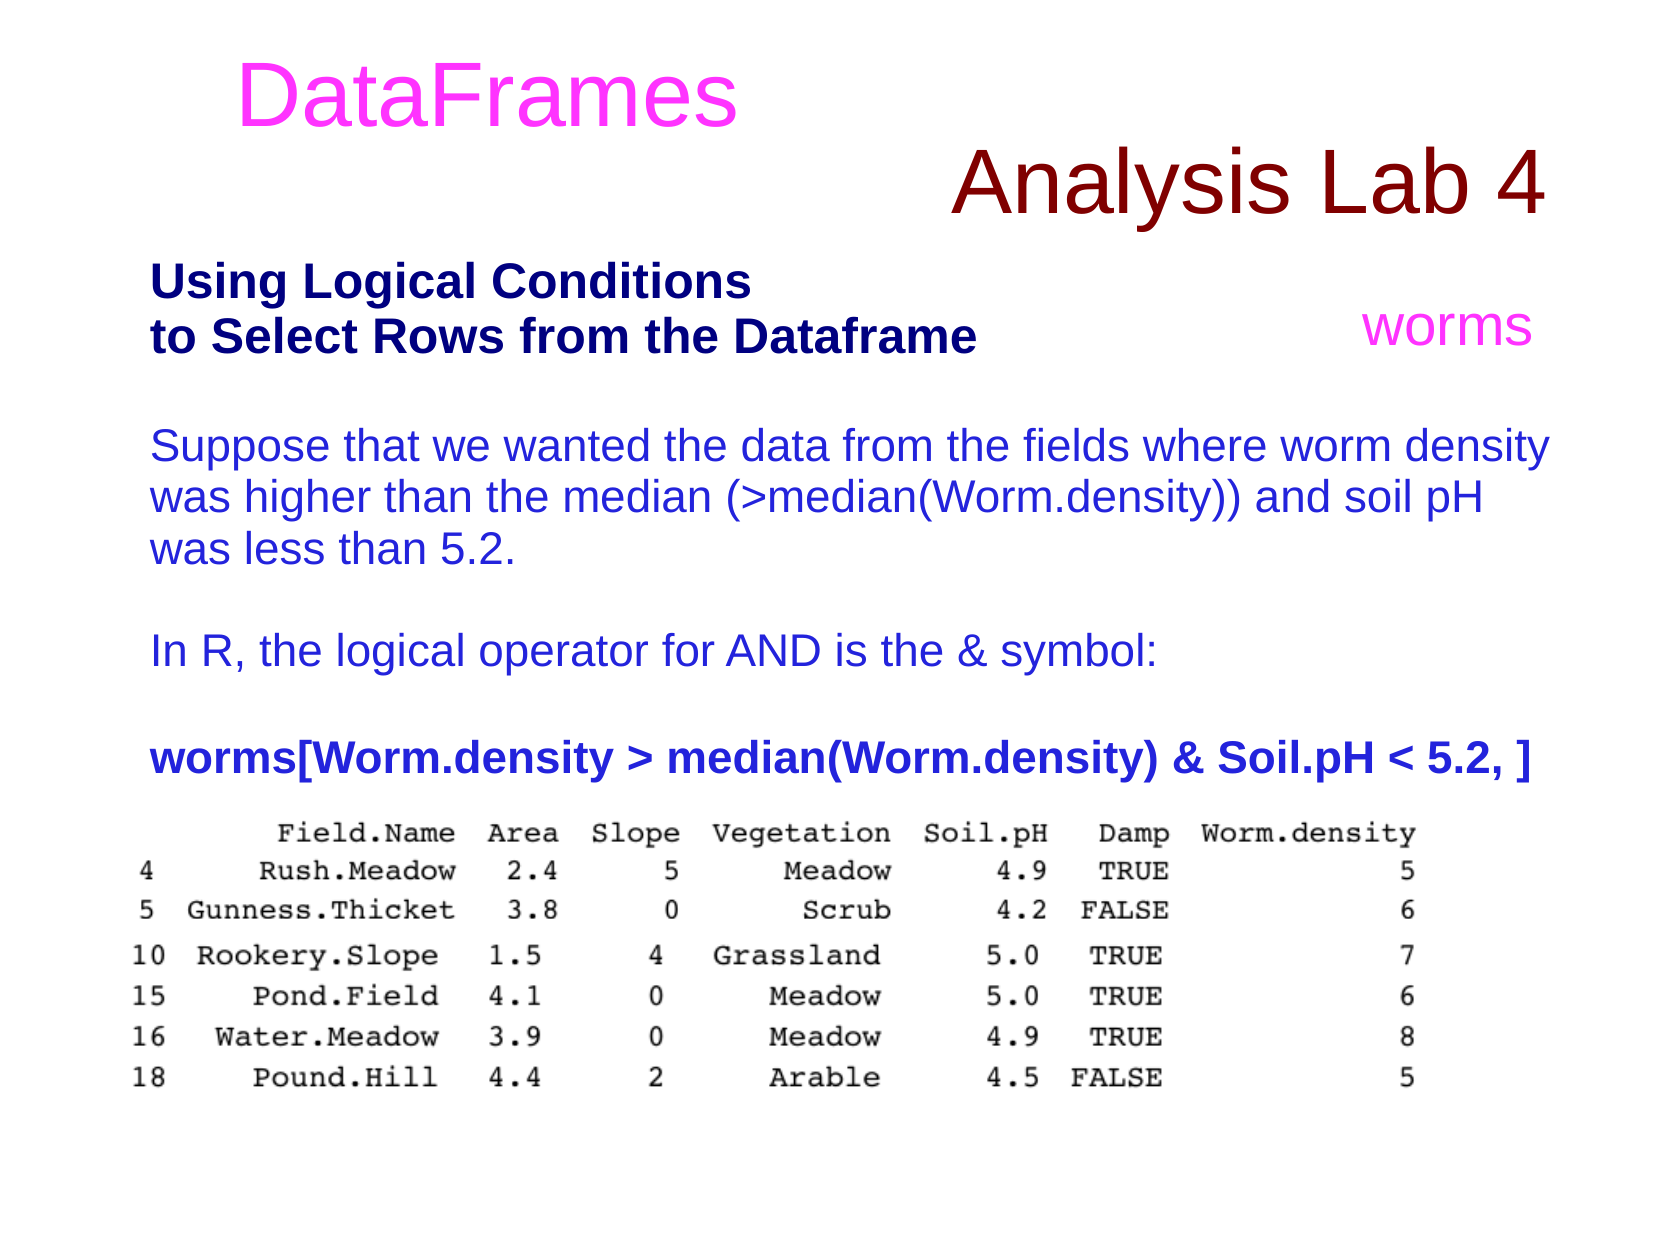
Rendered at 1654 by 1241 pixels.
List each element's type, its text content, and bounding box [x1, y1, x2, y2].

text_box Using Logical Conditions to Select Rows from the Dataframe Suppose that we wanted the data from the fields where worm density was higher than the median (>median(Worm.density)) and soil pH was less than 5.2. In R, the logical operator for AND is the & symbol: worms[Worm.density > median(Worm.density) & Soil.pH < 5.2, ] [135, 245, 1591, 1209]
picture [114, 801, 1435, 1111]
text_box DataFrames [45, 36, 931, 346]
title Analysis Lab 4 [931, 77, 1549, 245]
